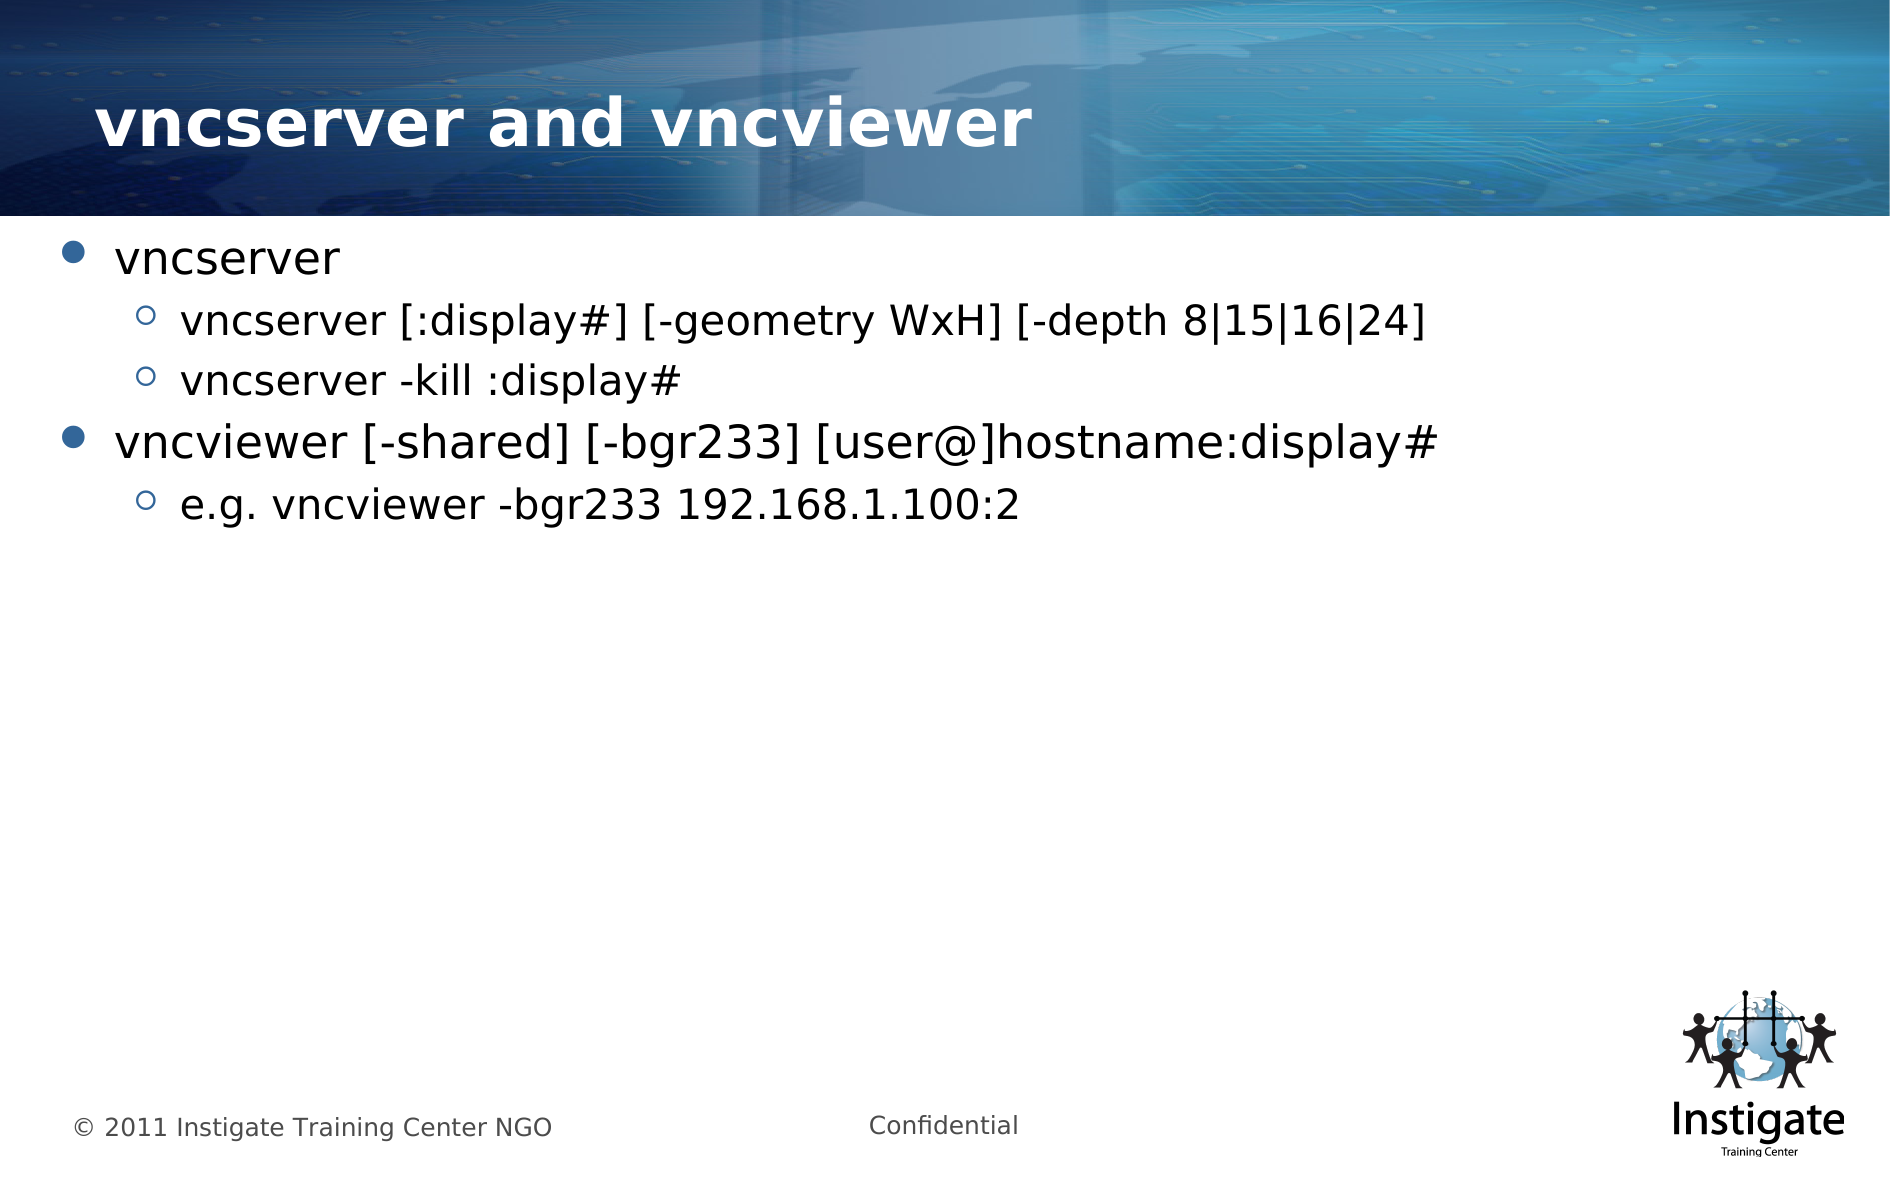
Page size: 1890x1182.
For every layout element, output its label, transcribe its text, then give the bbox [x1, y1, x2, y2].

picture [1674, 990, 1844, 1157]
picture [0, 0, 1890, 216]
list vncserver vncserver [:display#] [-geometry WxH] [-depth 8|15|16|24] vncserver -kill :display# vncviewer [-shared] [-bgr233] [user@]hostname:display# e.g. vncviewer -bgr233 192.168.1.100:2 [59, 236, 1831, 1001]
title vncserver and vncviewer [94, 54, 1793, 210]
